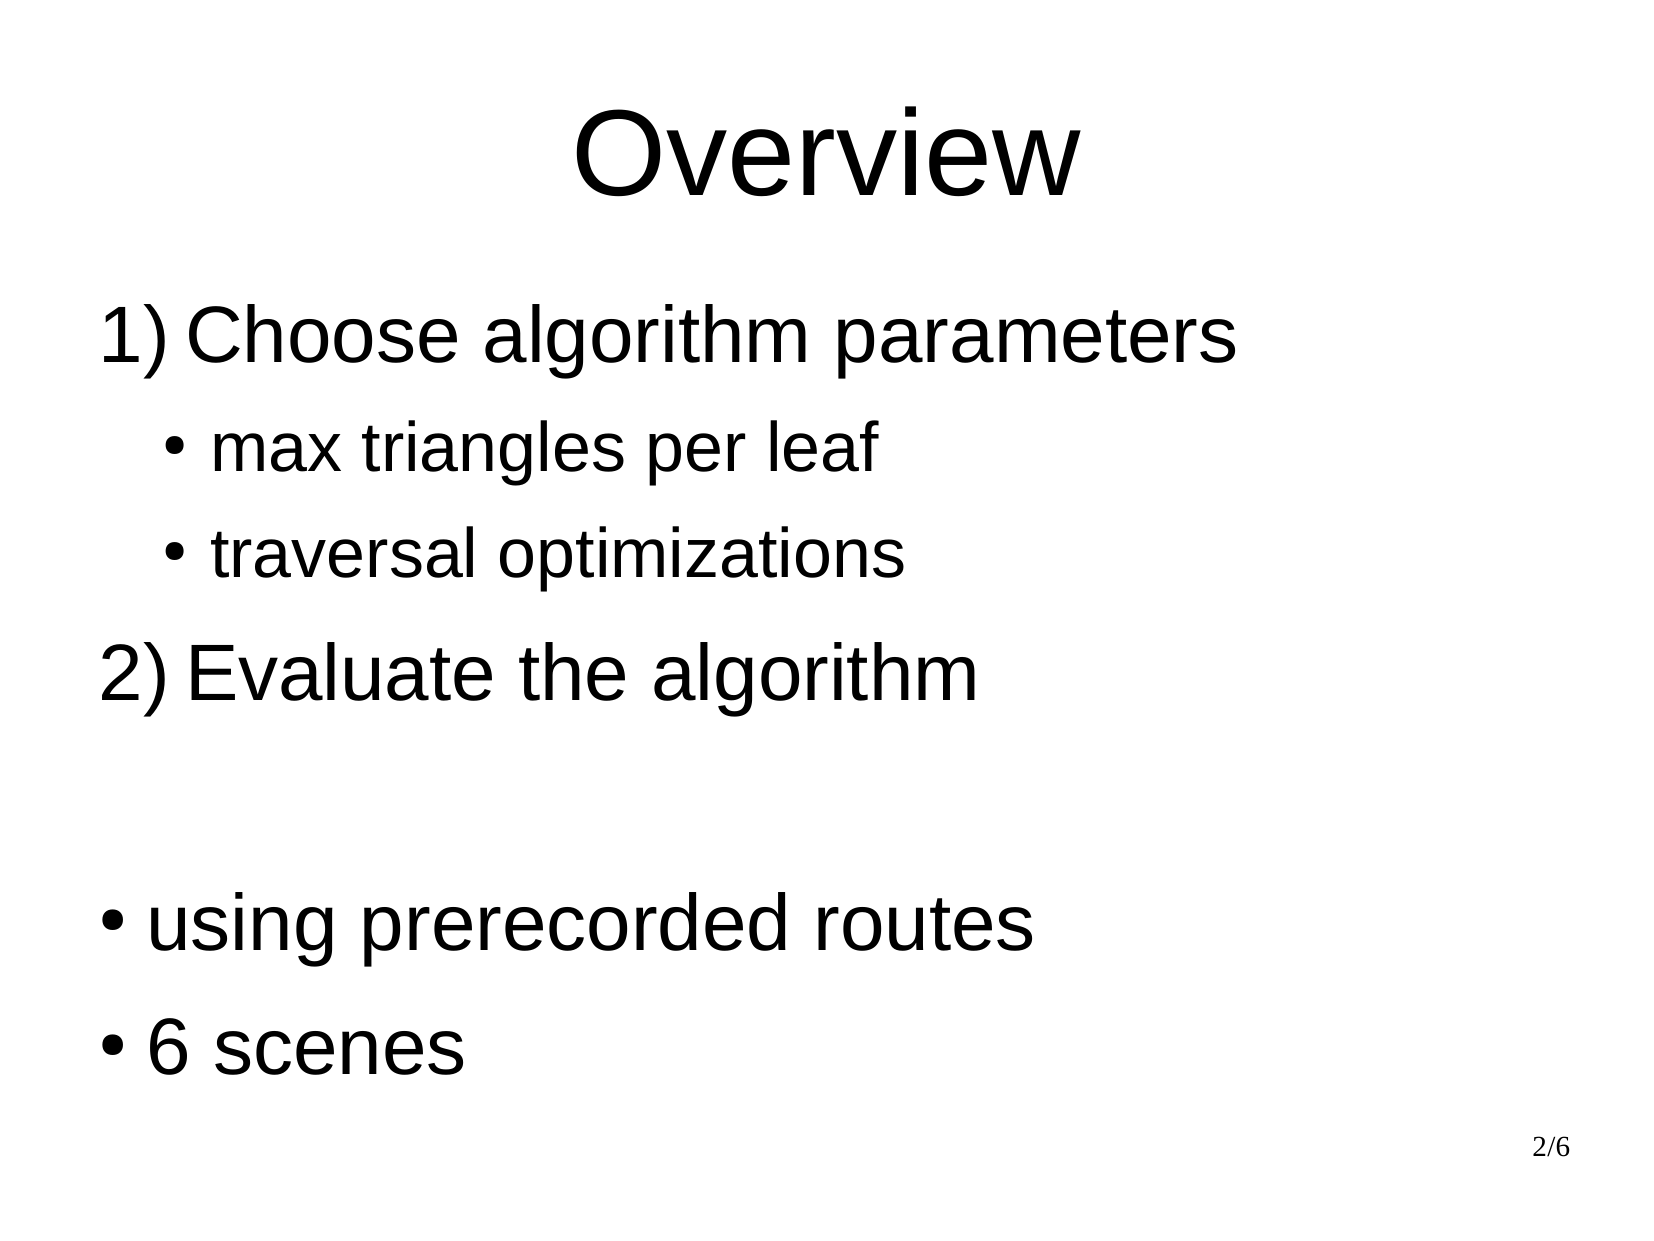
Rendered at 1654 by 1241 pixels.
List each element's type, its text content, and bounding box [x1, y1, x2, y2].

list Choose algorithm parameters max triangles per leaf traversal optimizations Evaluate the algorithm using prerecorded routes 6 scenes [82, 290, 1571, 1096]
title Overview [82, 49, 1571, 257]
